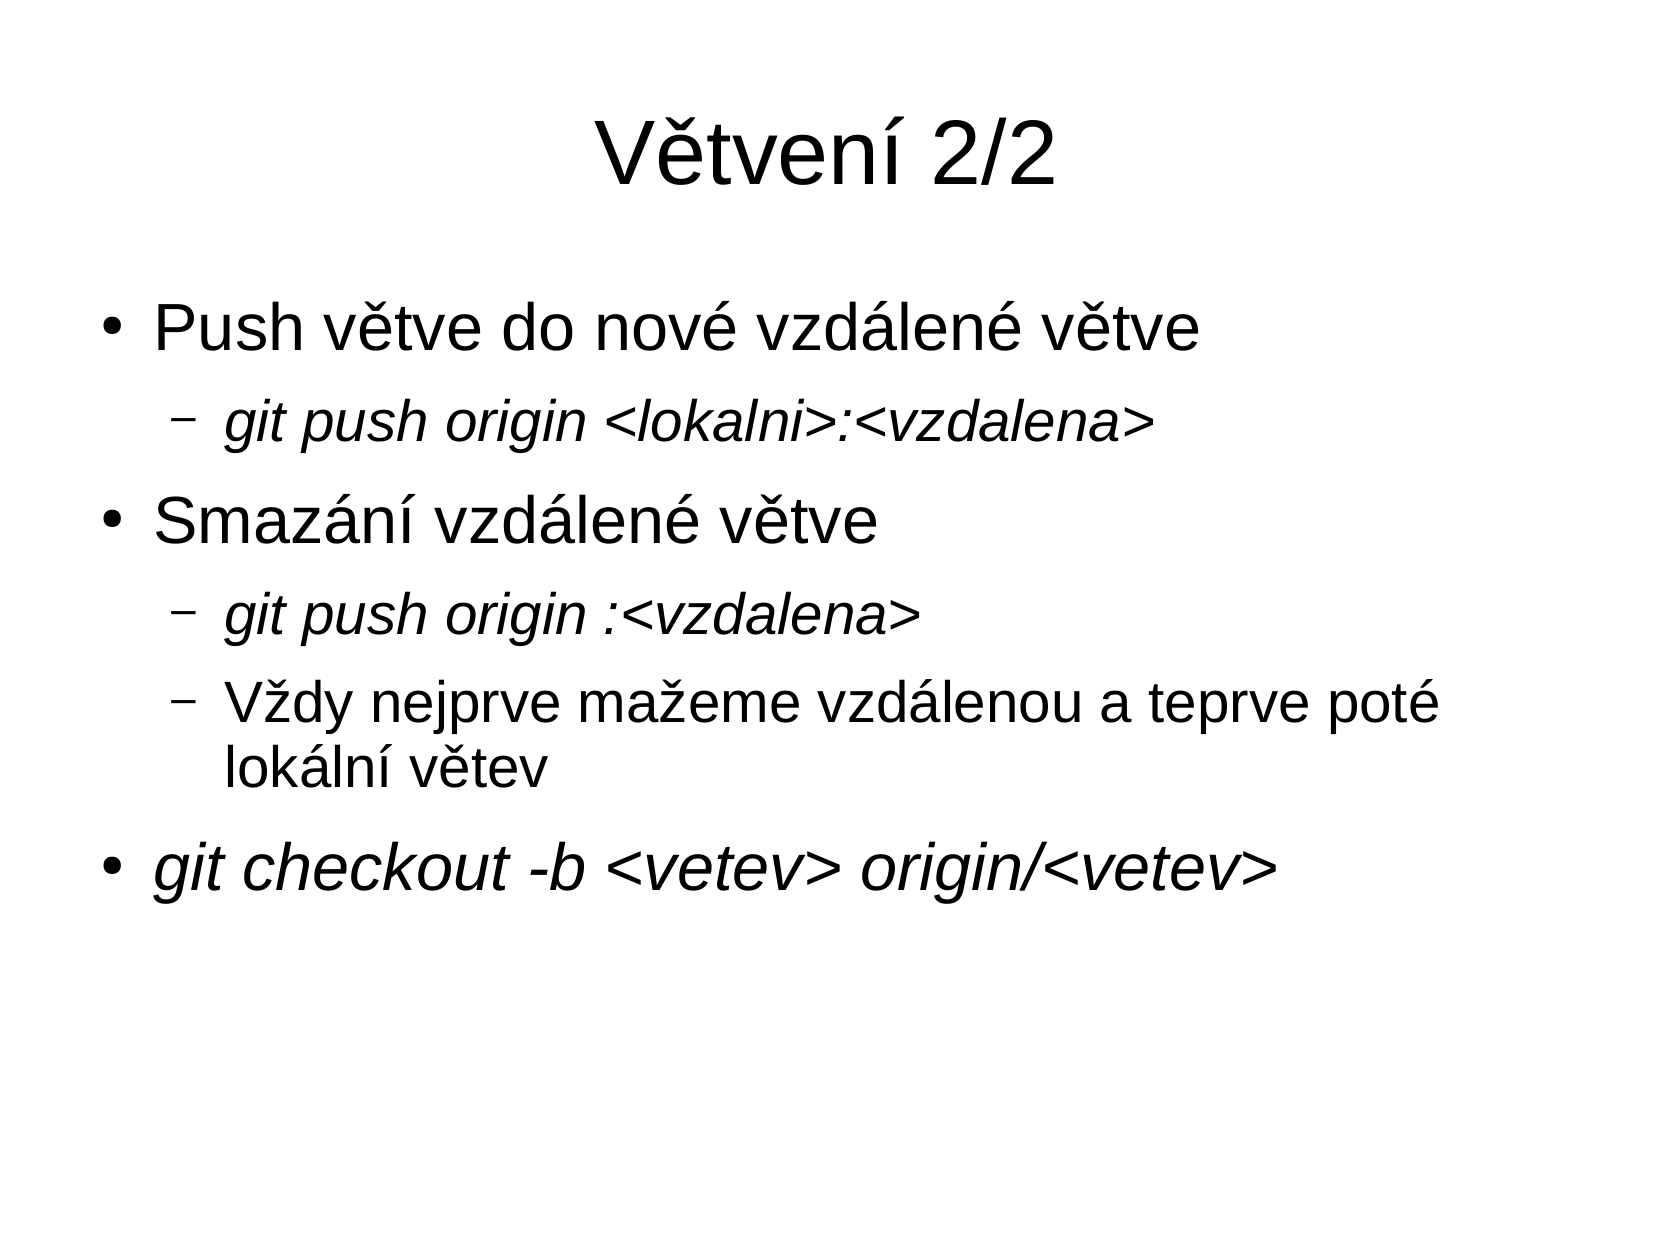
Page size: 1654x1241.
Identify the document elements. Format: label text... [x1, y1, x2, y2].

list Push větve do nové vzdálené větve git push origin <lokalni>:<vzdalena> Smazání vzdálené větve git push origin :<vzdalena> Vždy nejprve mažeme vzdálenou a teprve poté lokální větev git checkout -b <vetev> origin/<vetev> [82, 290, 1571, 1010]
title Větvení 2/2 [82, 49, 1571, 257]
